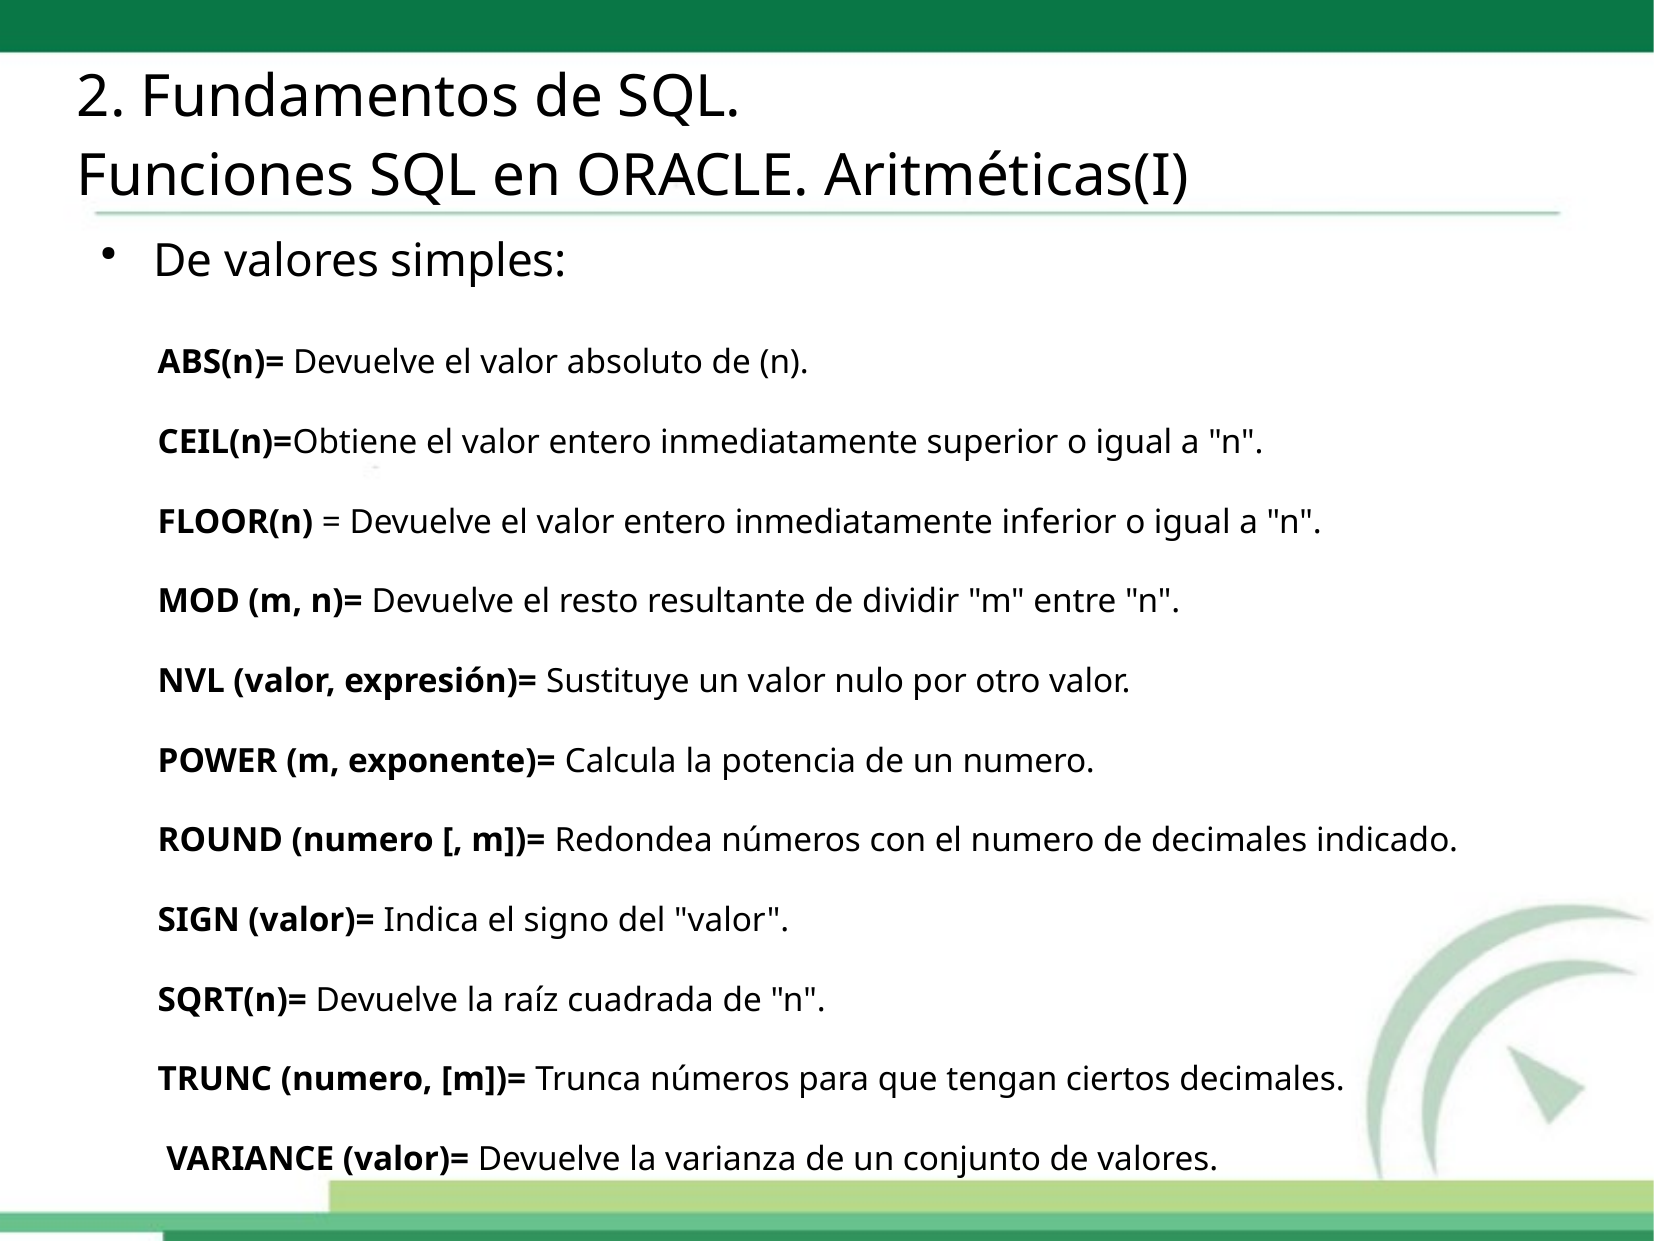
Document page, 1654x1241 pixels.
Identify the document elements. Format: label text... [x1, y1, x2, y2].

picture [0, 0, 1654, 1241]
title 2. Fundamentos de SQL. Funciones SQL en ORACLE. Aritméticas(I) [76, 29, 1625, 237]
list De valores simples: ABS(n)= Devuelve el valor absoluto de (n). CEIL(n)=Obtiene el valor entero inmediatamente superior o igual a "n". FLOOR(n) = Devuelve el valor entero inmediatamente inferior o igual a "n". MOD (m, n)= Devuelve el resto resultante de dividir "m" entre "n". NVL (valor, expresión)= Sustituye un valor nulo por otro valor. POWER (m, exponente)= Calcula la potencia de un numero. ROUND (numero [, m])= Redondea números con el numero de decimales indicado. SIGN (valor)= Indica el signo del "valor". SQRT(n)= Devuelve la raíz cuadrada de "n". TRUNC (numero, [m])= Trunca números para que tengan ciertos decimales. VARIANCE (valor)= Devuelve la varianza de un conjunto de valores. [82, 236, 1571, 1241]
